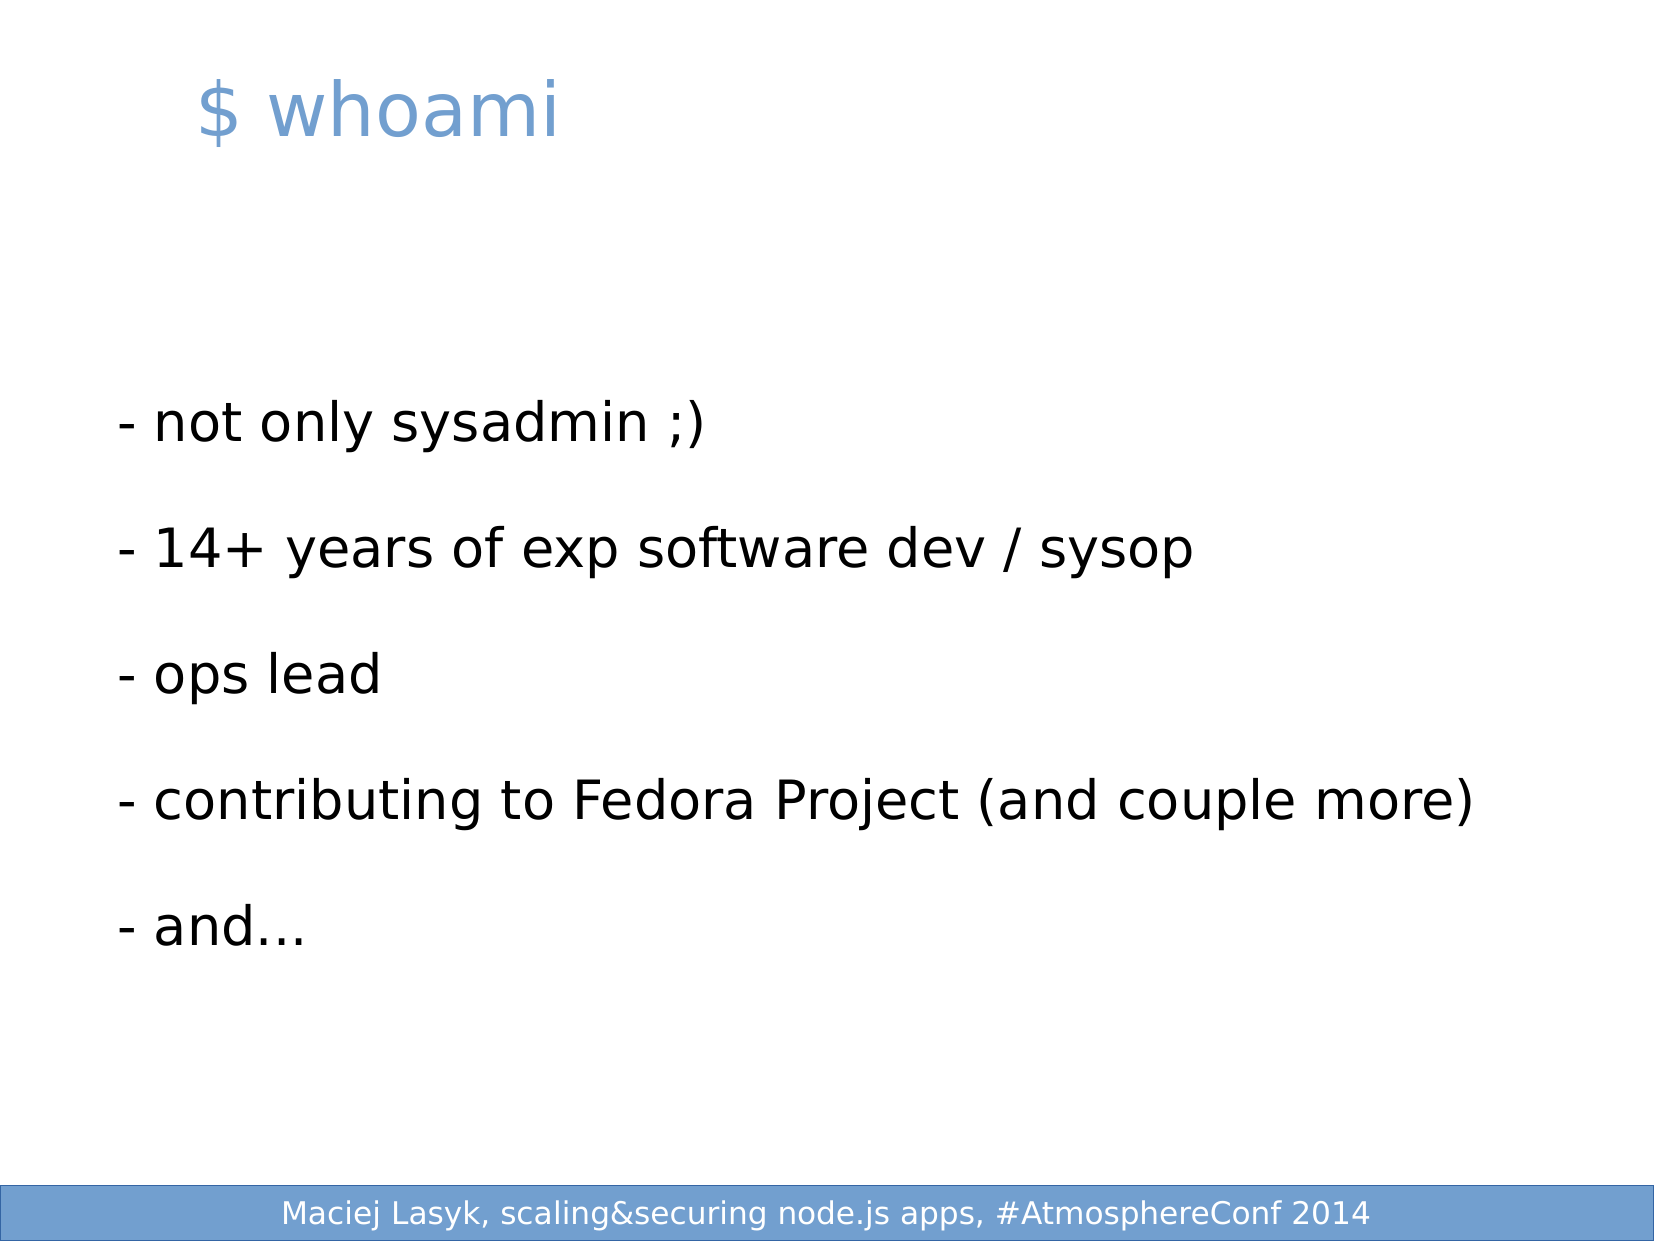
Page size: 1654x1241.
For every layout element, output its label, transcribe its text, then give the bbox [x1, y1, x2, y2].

text_box - not only sysadmin ;) - 14+ years of exp software dev / sysop - ops lead - contributing to Fedora Project (and couple more) - and... [102, 320, 1494, 903]
text_box $ whoami [180, 60, 576, 163]
text_box [0, 1185, 1654, 1241]
text_box Maciej Lasyk, scaling&securing node.js apps, #AtmosphereConf 2014 [266, 1188, 1388, 1240]
